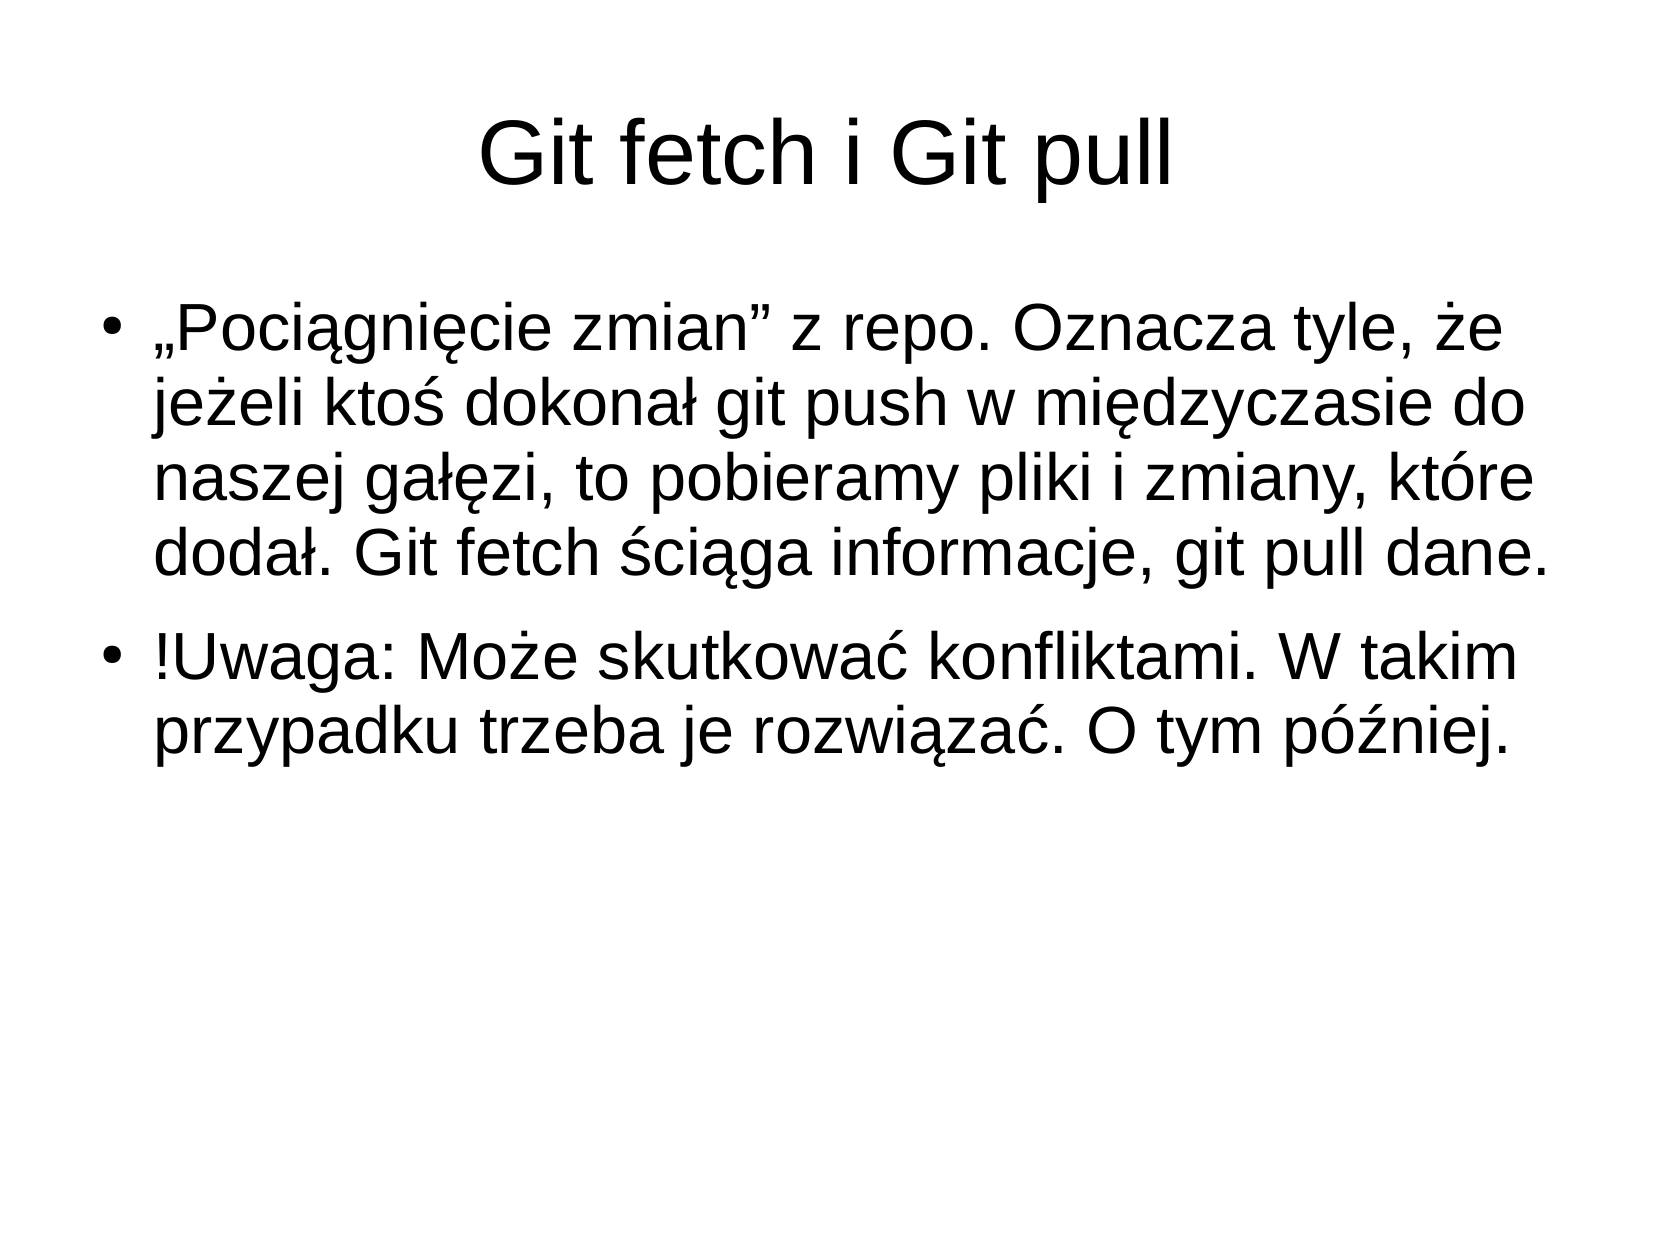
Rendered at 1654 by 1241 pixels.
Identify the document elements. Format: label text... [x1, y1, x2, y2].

title Git fetch i Git pull [82, 49, 1571, 257]
list „Pociągnięcie zmian” z repo. Oznacza tyle, że jeżeli ktoś dokonał git push w międzyczasie do naszej gałęzi, to pobieramy pliki i zmiany, które dodał. Git fetch ściąga informacje, git pull dane. !Uwaga: Może skutkować konfliktami. W takim przypadku trzeba je rozwiązać. O tym później. [82, 290, 1571, 1010]
